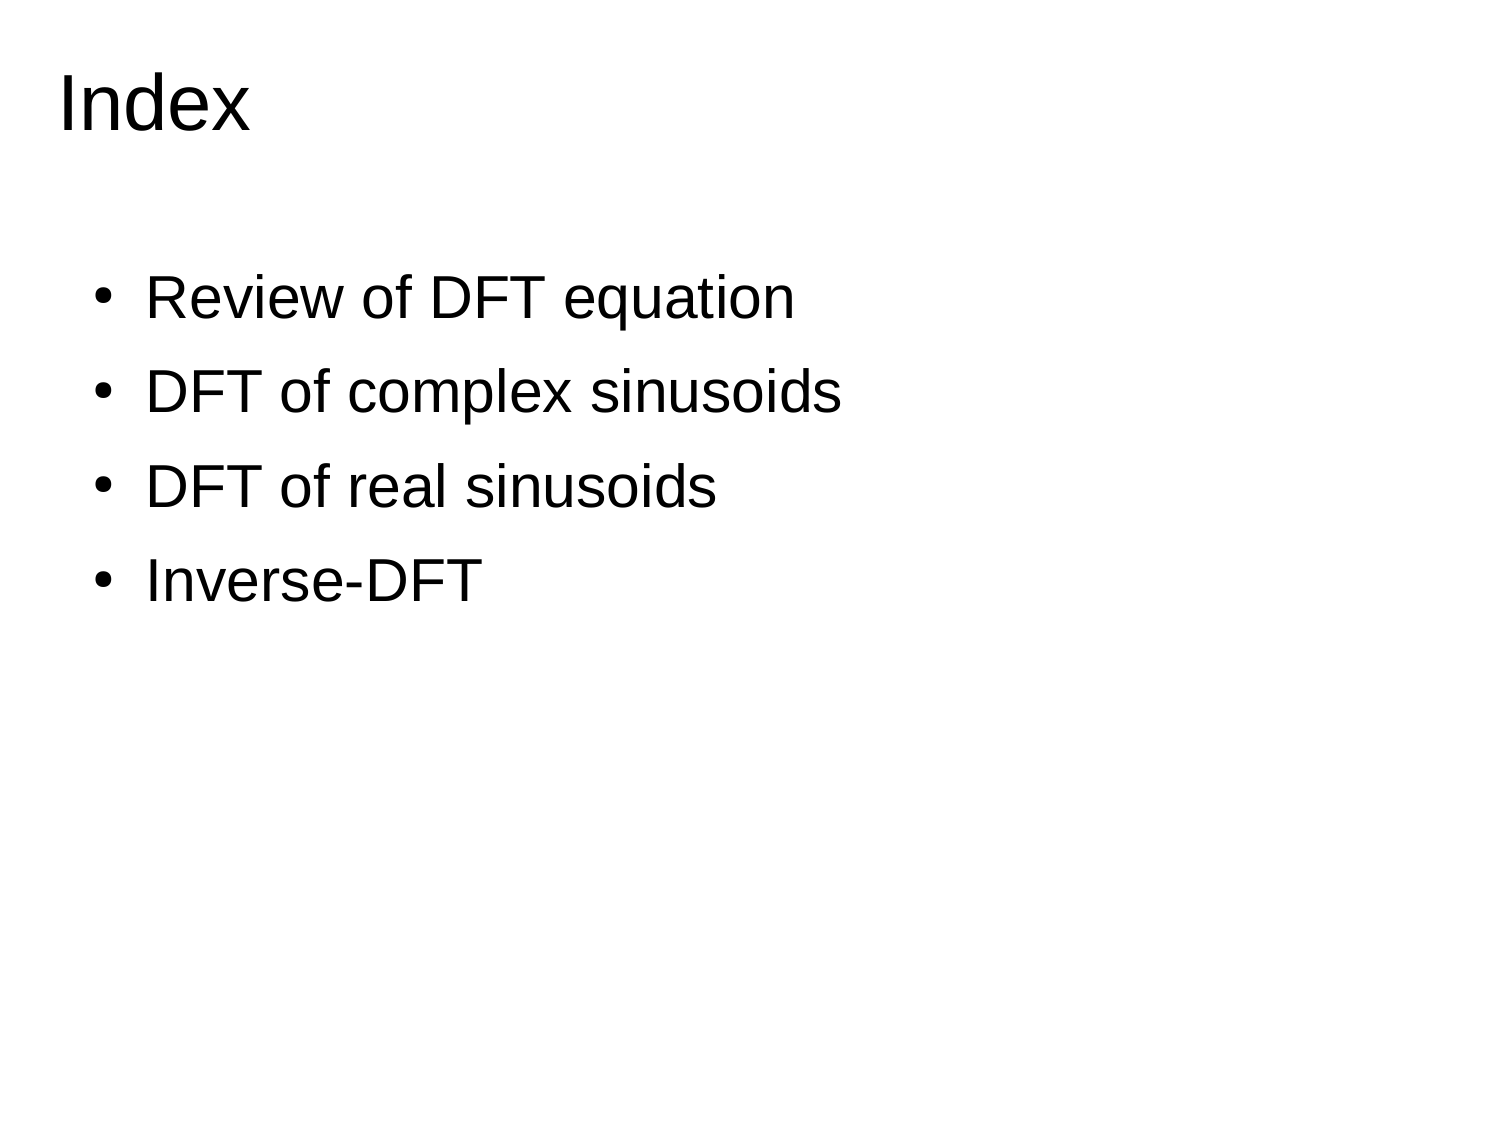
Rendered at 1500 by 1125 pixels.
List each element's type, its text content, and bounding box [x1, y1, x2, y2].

title Index [57, 9, 1408, 197]
list Review of DFT equation DFT of complex sinusoids DFT of real sinusoids Inverse-DFT [75, 263, 1425, 916]
